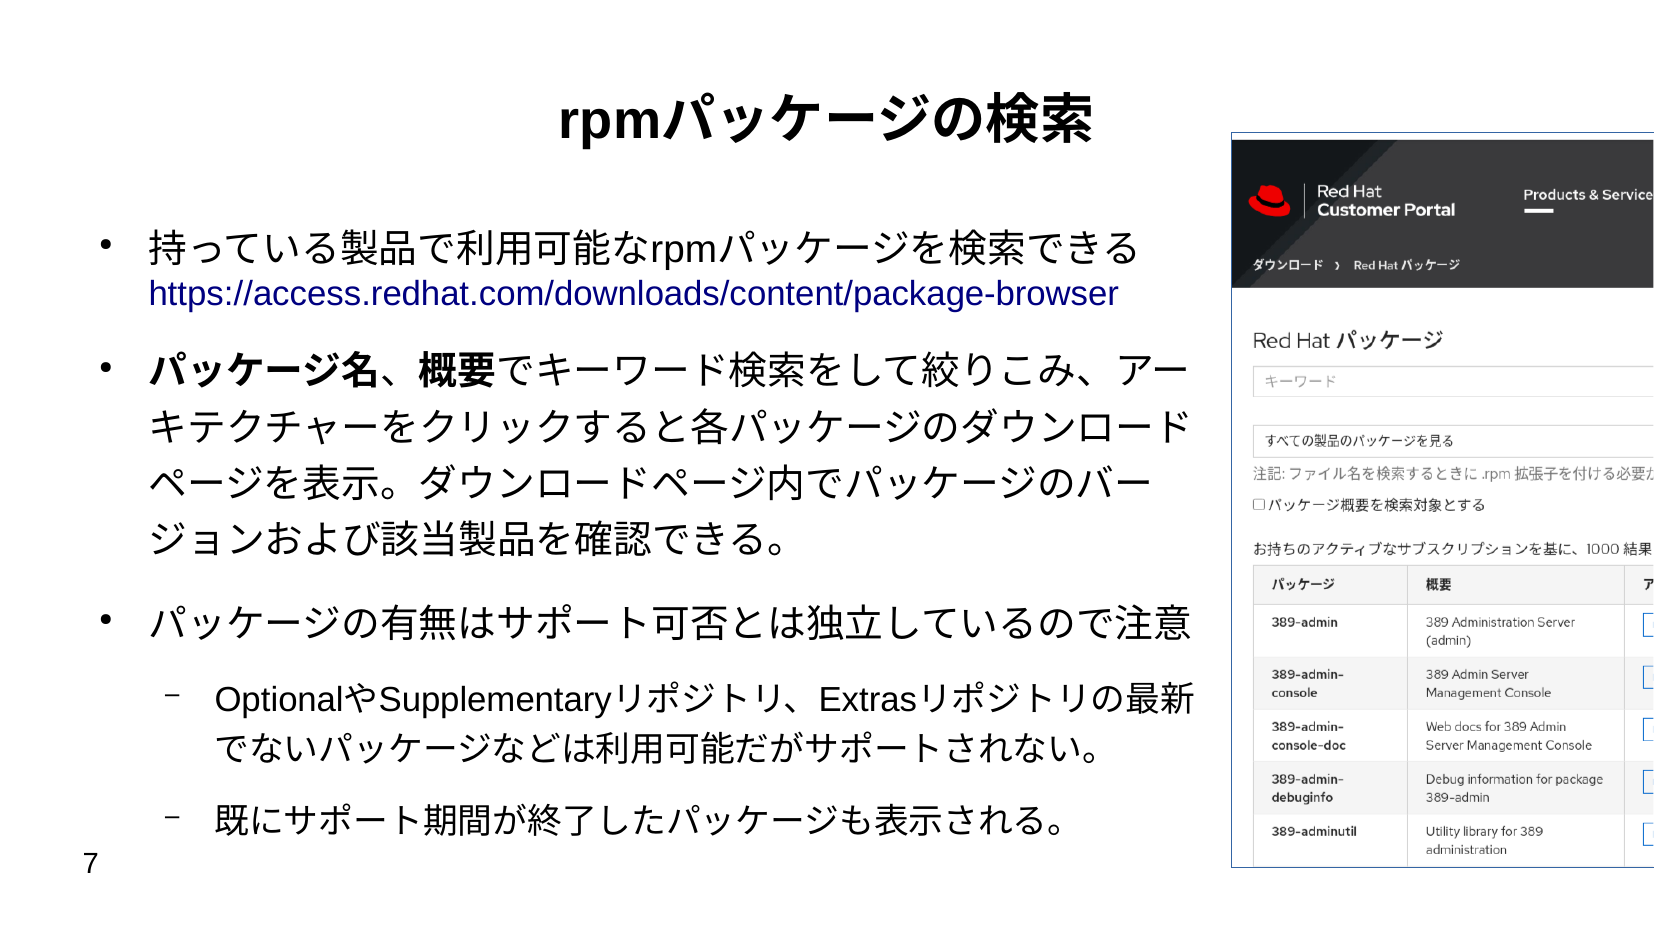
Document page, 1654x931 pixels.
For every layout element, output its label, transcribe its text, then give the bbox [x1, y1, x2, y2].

list 持っている製品で利用可能なrpmパッケージを検索できる https://access.redhat.com/downloads/content/package-browser パッケージ名、概要でキーワード検索をして絞りこみ、アーキテクチャーをクリックすると各パッケージのダウンロードページを表示。ダウンロードページ内でパッケージのバージョンおよび該当製品を確認できる。 パッケージの有無はサポート可否とは独立しているので注意 OptionalやSupplementaryリポジトリ、Extrasリポジトリの最新でないパッケージなどは利用可能だがサポートされない。 既にサポート期間が終了したパッケージも表示される。 [82, 217, 1211, 886]
title rpmパッケージの検索 [82, 37, 1571, 193]
picture [1231, 132, 1654, 868]
